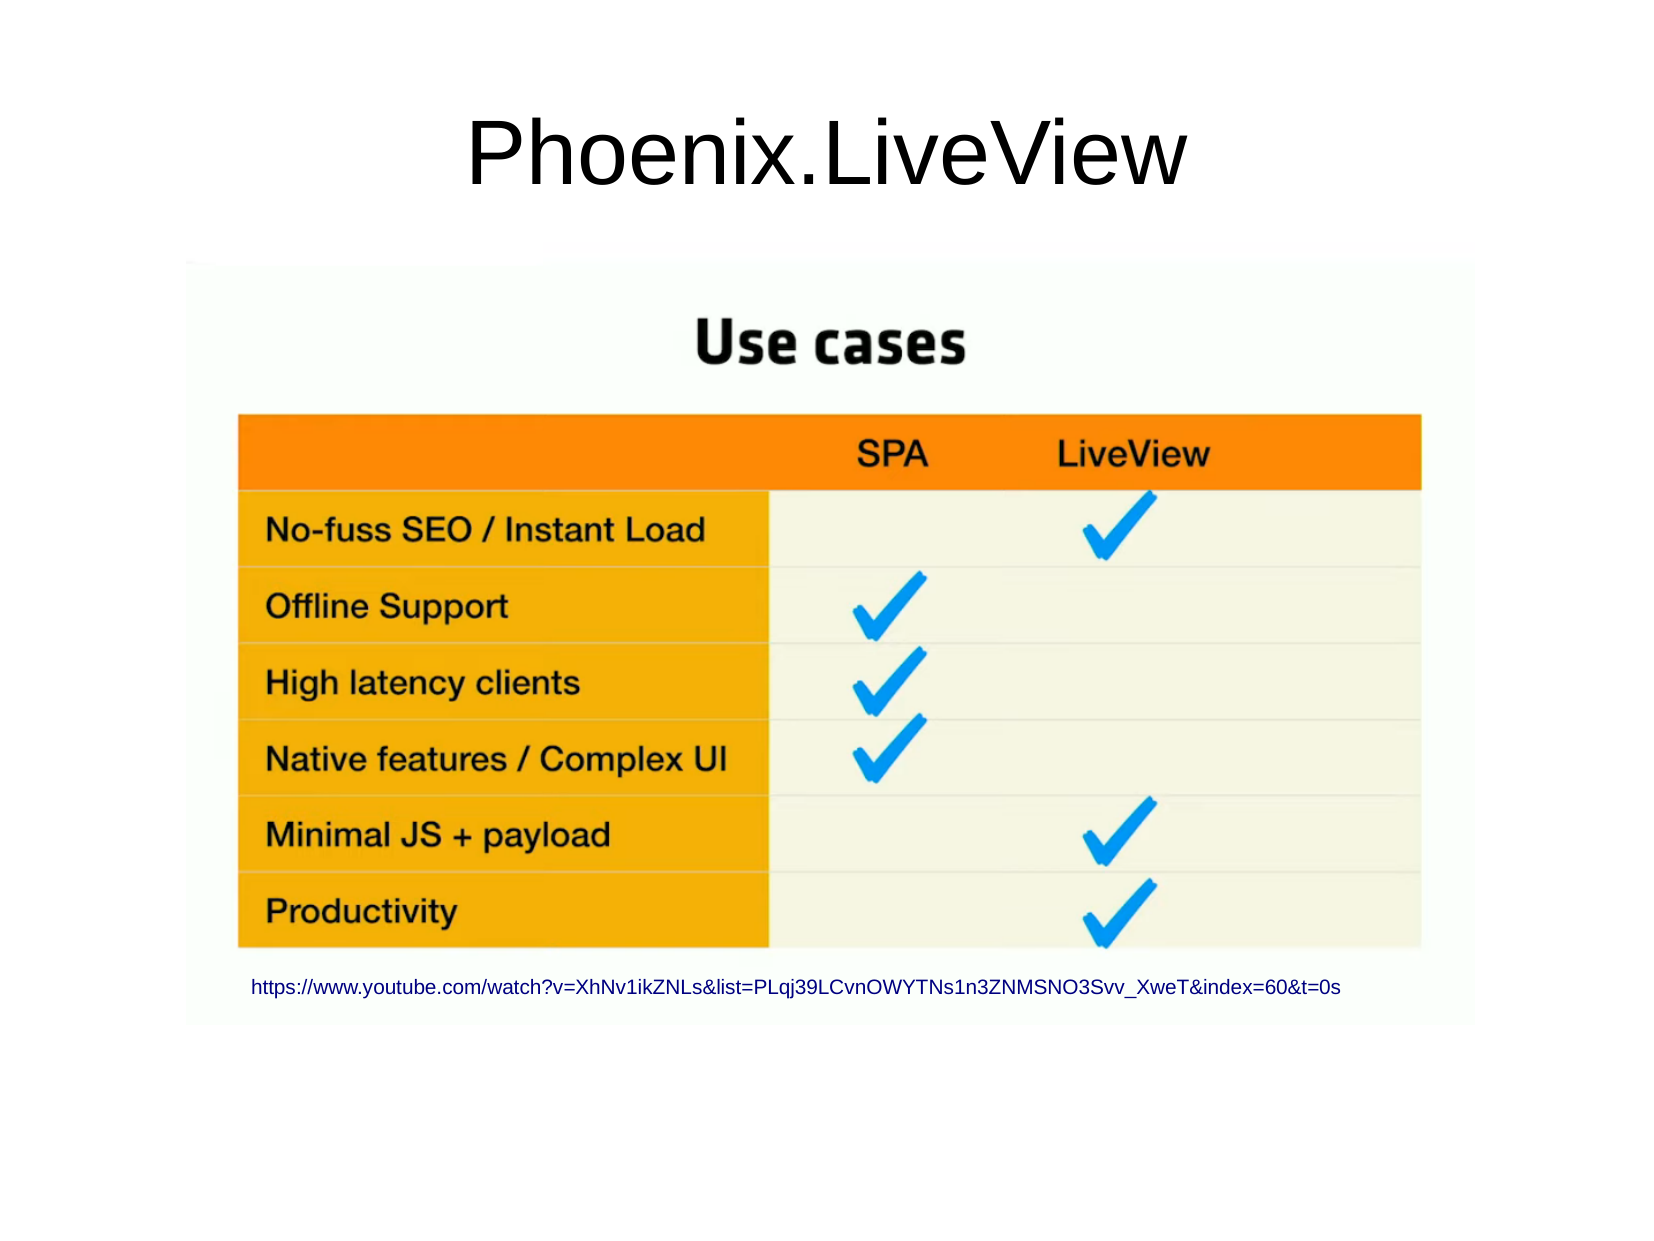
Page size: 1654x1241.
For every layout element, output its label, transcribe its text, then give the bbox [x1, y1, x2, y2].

picture [186, 236, 1475, 1025]
text_box https://www.youtube.com/watch?v=XhNv1ikZNLs&list=PLqj39LCvnOWYTNs1n3ZNMSNO3Svv_XweT&index=60&t=0s [236, 968, 1394, 1043]
title Phoenix.LiveView [82, 49, 1571, 257]
